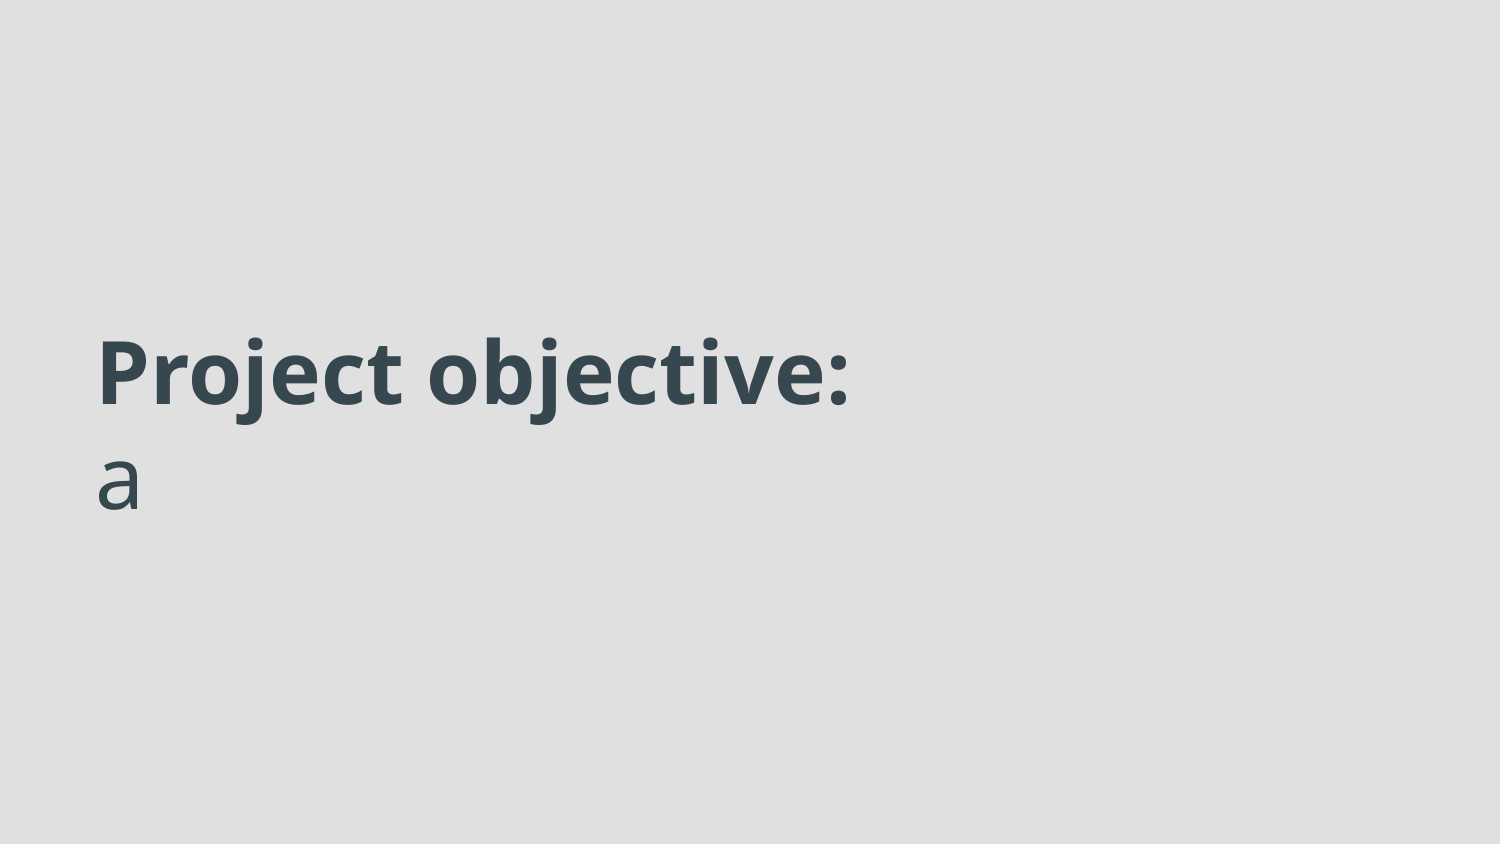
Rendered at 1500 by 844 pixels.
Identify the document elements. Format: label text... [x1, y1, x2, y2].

title Project objective: a [80, 86, 1102, 758]
